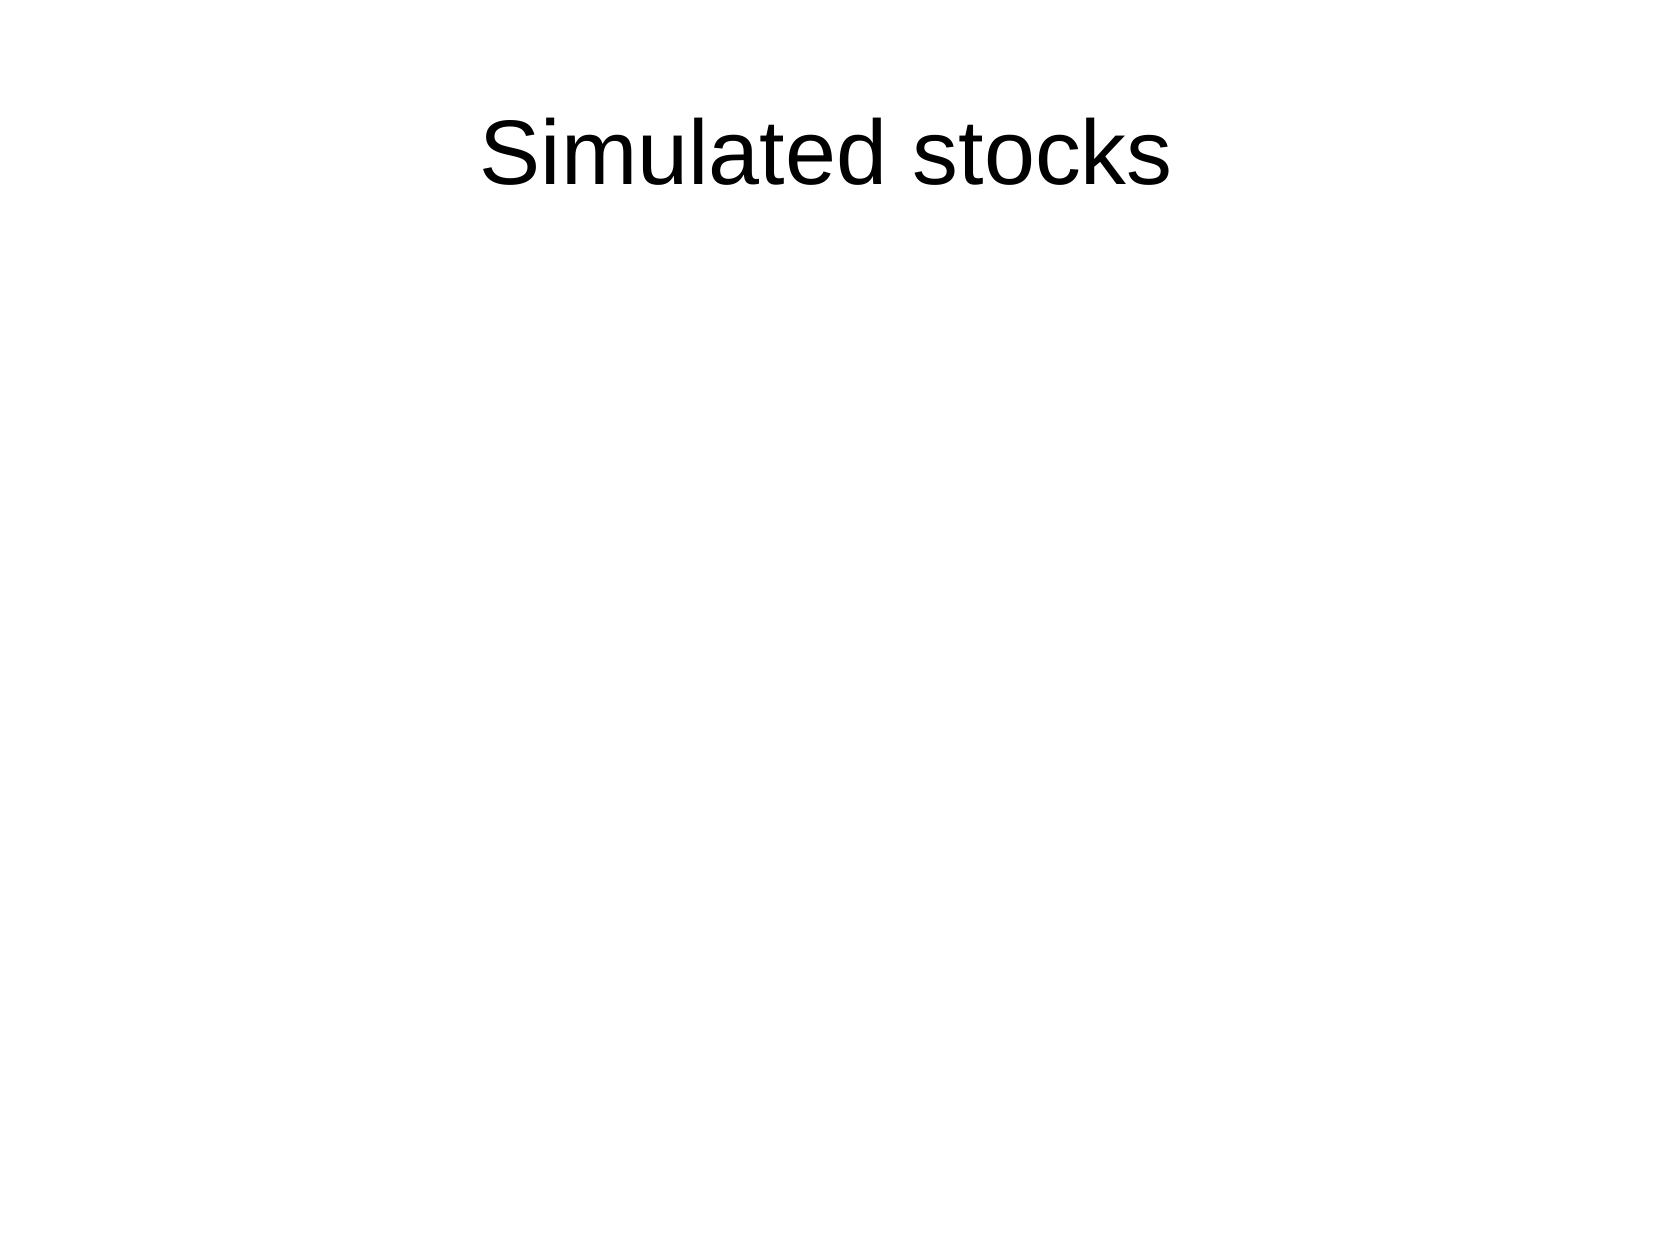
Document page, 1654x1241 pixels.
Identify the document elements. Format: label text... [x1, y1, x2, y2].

title Simulated stocks [82, 49, 1571, 257]
